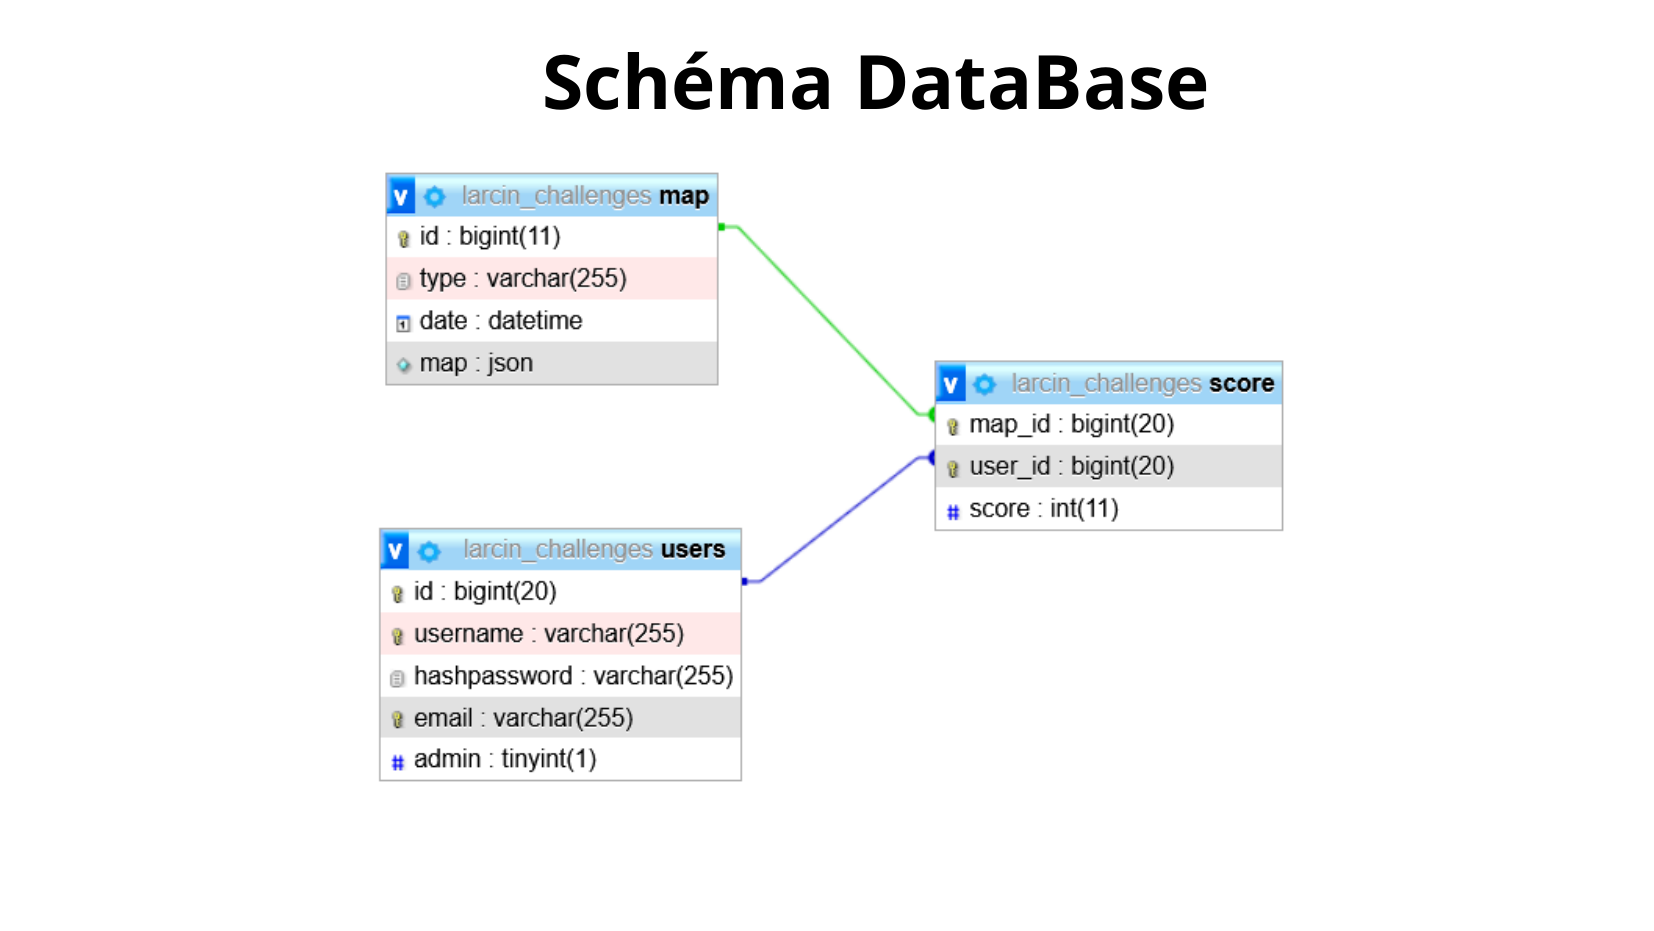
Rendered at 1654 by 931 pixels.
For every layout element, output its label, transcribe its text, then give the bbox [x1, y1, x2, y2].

text_box Schéma DataBase [542, 29, 1300, 233]
picture [334, 126, 1329, 827]
